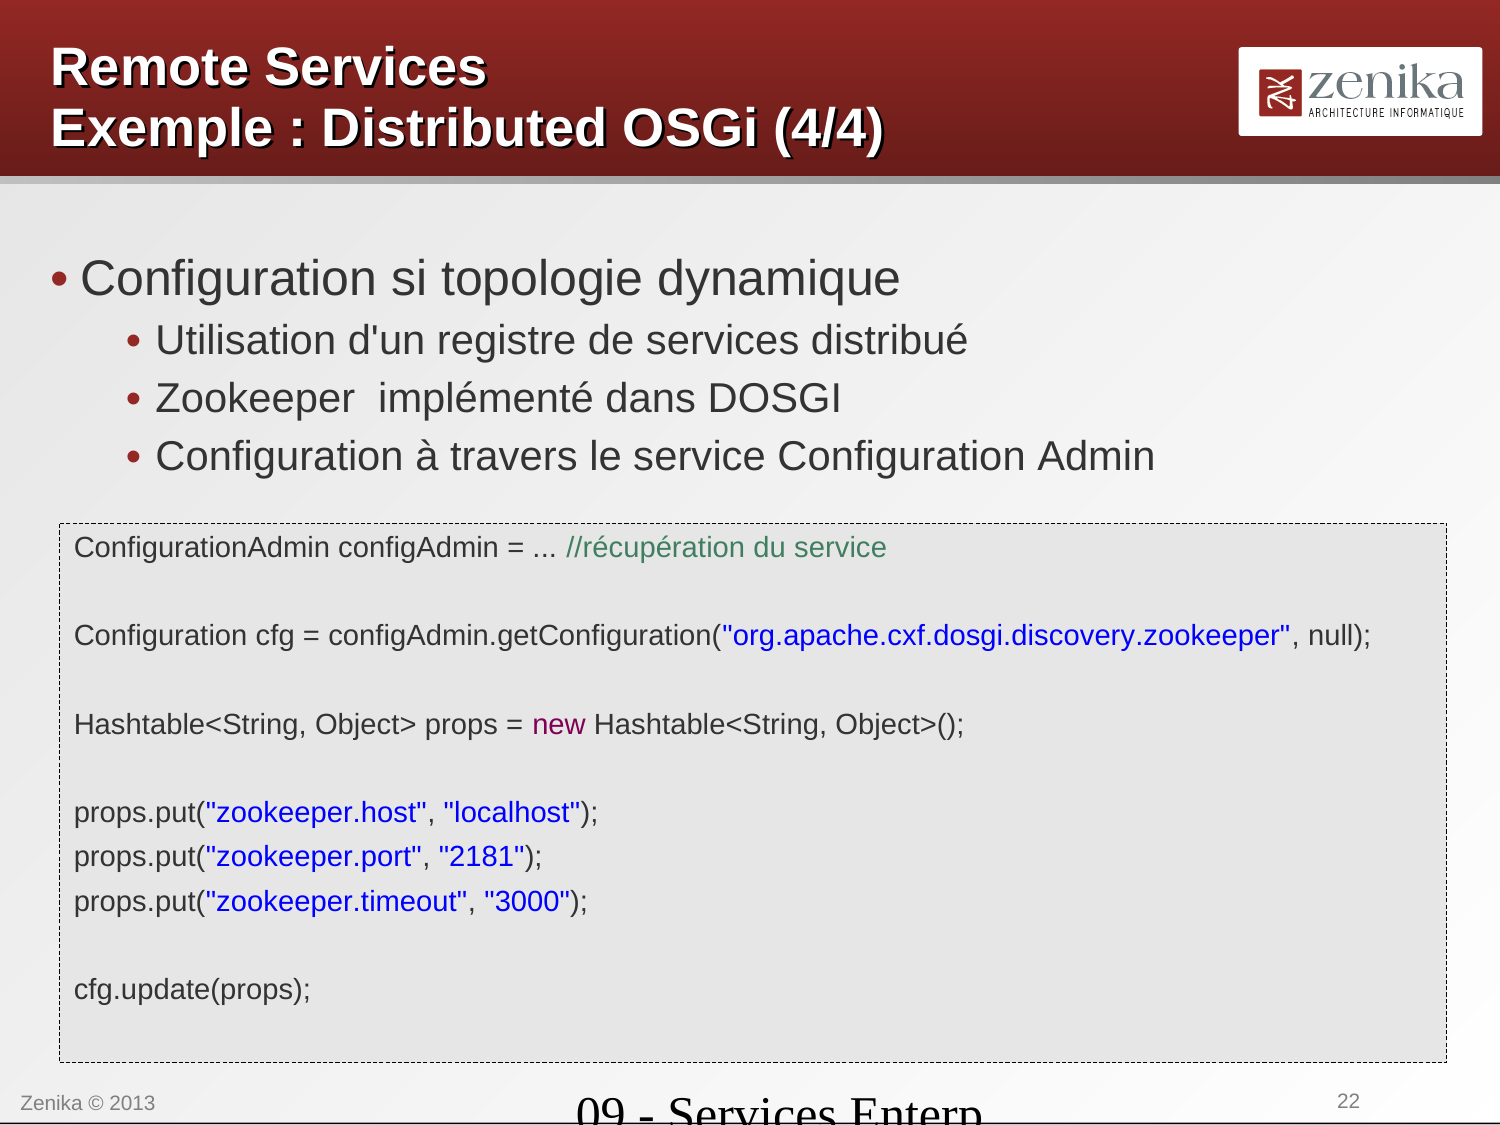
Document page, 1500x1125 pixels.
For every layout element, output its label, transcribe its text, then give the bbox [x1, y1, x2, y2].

title Remote Services Exemple : Distributed OSGi (4/4) [50, 15, 1206, 180]
list Configuration si topologie dynamique Utilisation d'un registre de services distribué Zookeeper implémenté dans DOSGI Configuration à travers le service Configuration Admin [50, 249, 1435, 1064]
list ConfigurationAdmin configAdmin = ... //récupération du service Configuration cfg = configAdmin.getConfiguration("org.apache.cxf.dosgi.discovery.zookeeper", null); Hashtable<String, Object> props = new Hashtable<String, Object>(); props.put("zookeeper.host", "localhost"); props.put("zookeeper.port", "2181"); props.put("zookeeper.timeout", "3000"); cfg.update(props); [59, 523, 1447, 1063]
picture [1257, 58, 1464, 125]
